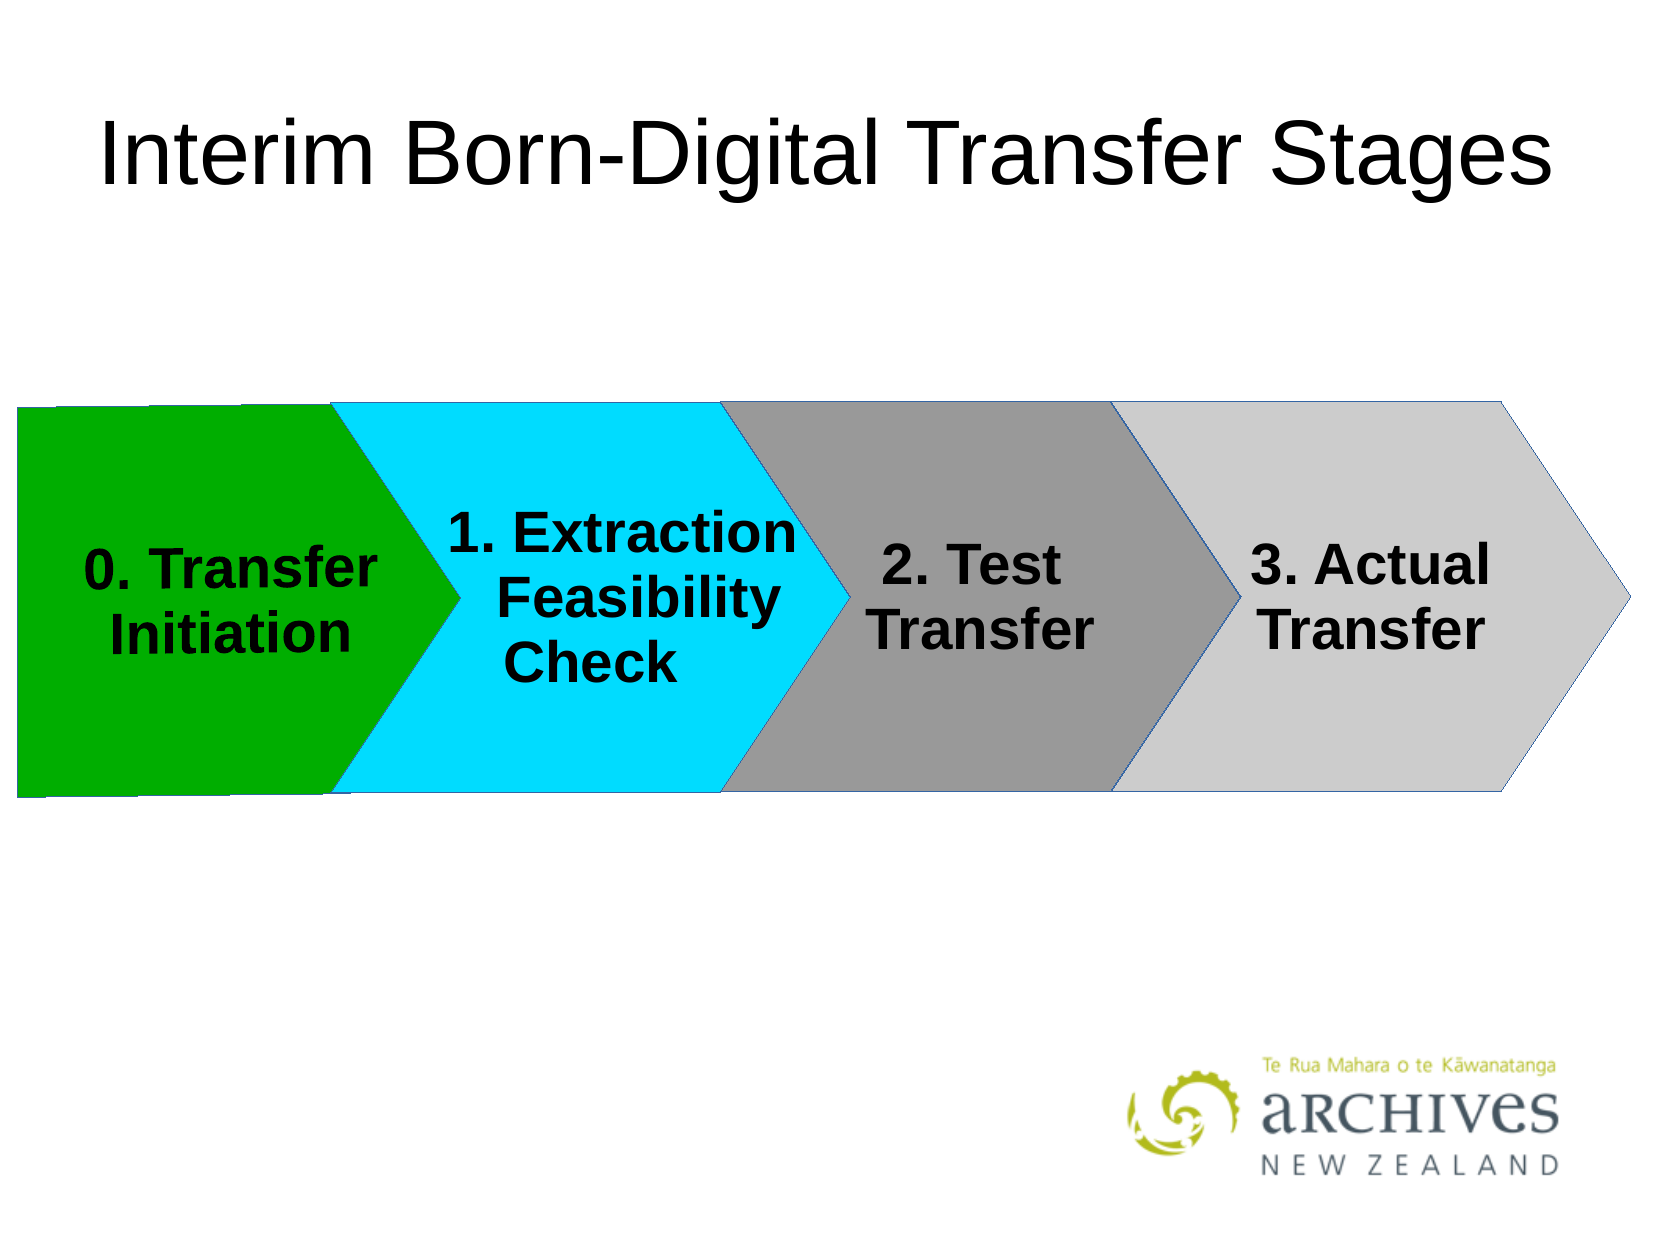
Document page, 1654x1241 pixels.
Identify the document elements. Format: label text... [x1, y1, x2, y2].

text_box 2. Test Transfer [720, 401, 1240, 792]
text_box 0. Transfer Initiation [17, 404, 460, 798]
picture [1093, 1021, 1629, 1213]
text_box 3. Actual Transfer [1111, 401, 1631, 792]
text_box 1. Extraction Feasibility Check [330, 402, 850, 793]
title Interim Born-Digital Transfer Stages [82, 49, 1571, 257]
